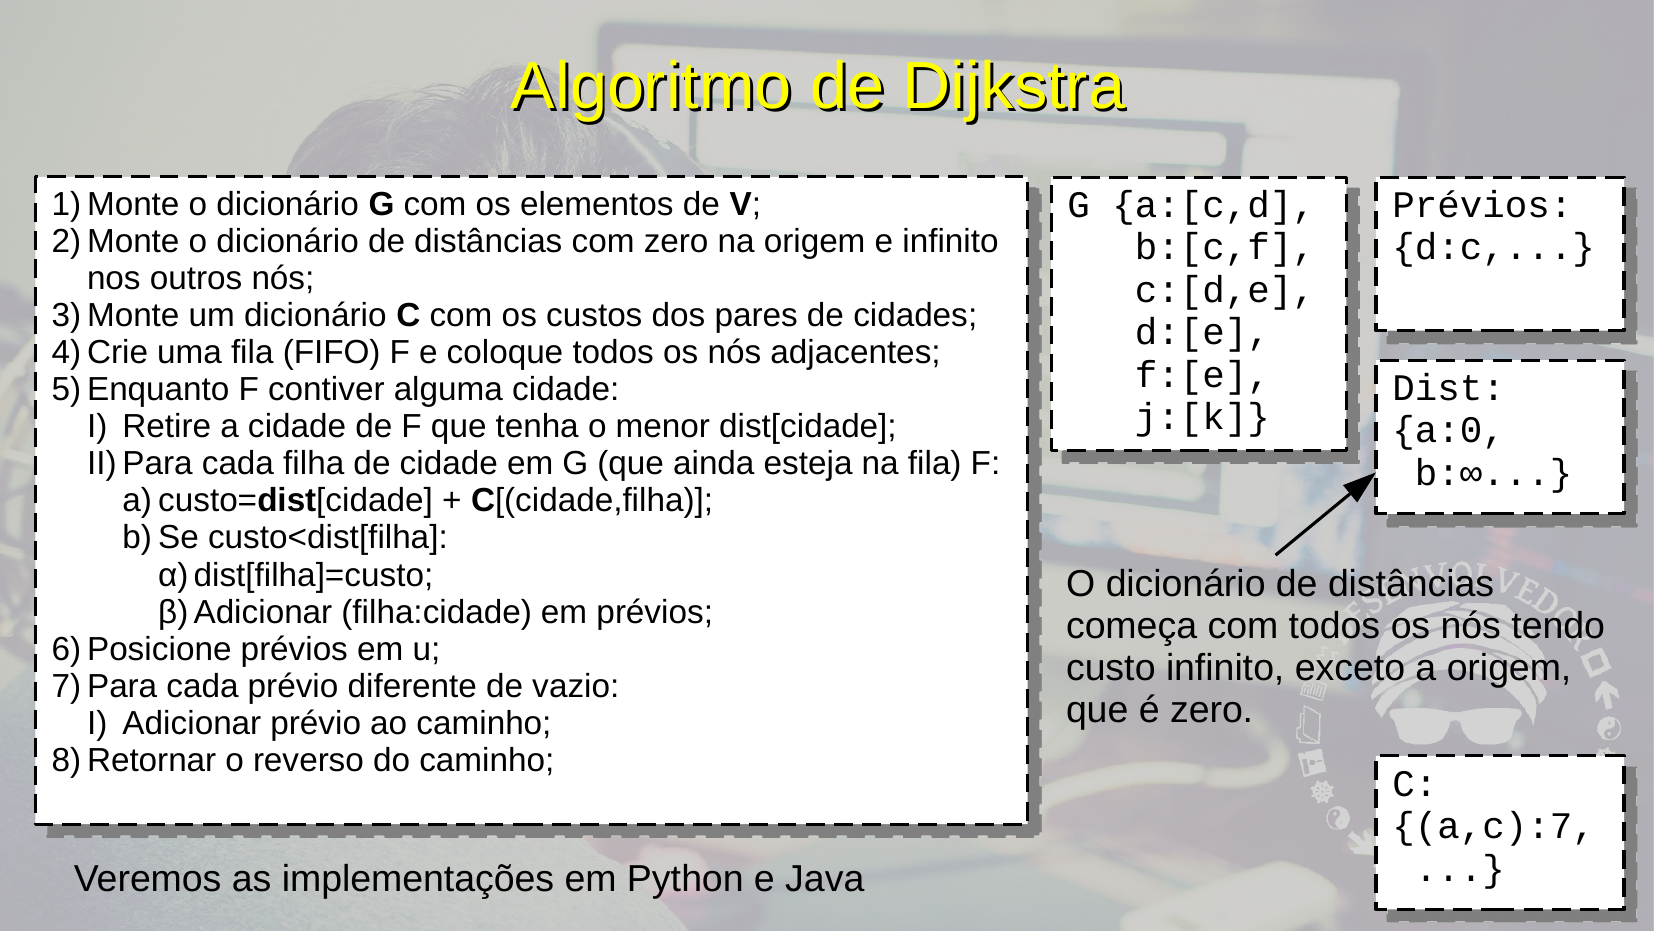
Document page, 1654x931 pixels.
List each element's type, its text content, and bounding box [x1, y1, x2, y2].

text_box Veremos as implementações em Python e Java [59, 850, 1028, 922]
text_box Monte o dicionário G com os elementos de V; Monte o dicionário de distâncias com zero na origem e infinito nos outros nós; Monte um dicionário C com os custos dos pares de cidades; Crie uma fila (FIFO) F e coloque todos os nós adjacentes; Enquanto F contiver alguma cidade: Retire a cidade de F que tenha o menor dist[cidade]; Para cada filha de cidade em G (que ainda esteja na fila) F: custo=dist[cidade] + C[(cidade,filha)]; Se custo<dist[filha]: dist[filha]=custo; Adicionar (filha:cidade) em prévios; Posicione prévios em u; Para cada prévio diferente de vazio: Adicionar prévio ao caminho; Retornar o reverso do caminho; [35, 176, 1028, 825]
text_box Prévios: {d:c,...} [1375, 177, 1625, 331]
text_box Algoritmo de Dijkstra [496, 40, 1158, 130]
text_box C: {(a,c):7, ...} [1375, 755, 1625, 910]
text_box Dist: {a:0, b:∞...} [1375, 360, 1625, 514]
text_box G {a:[c,d], b:[c,f], c:[d,e], d:[e], f:[e], j:[k]} [1051, 177, 1347, 451]
text_box O dicionário de distâncias começa com todos os nós tendo custo infinito, exceto a origem, que é zero. [1051, 555, 1630, 738]
